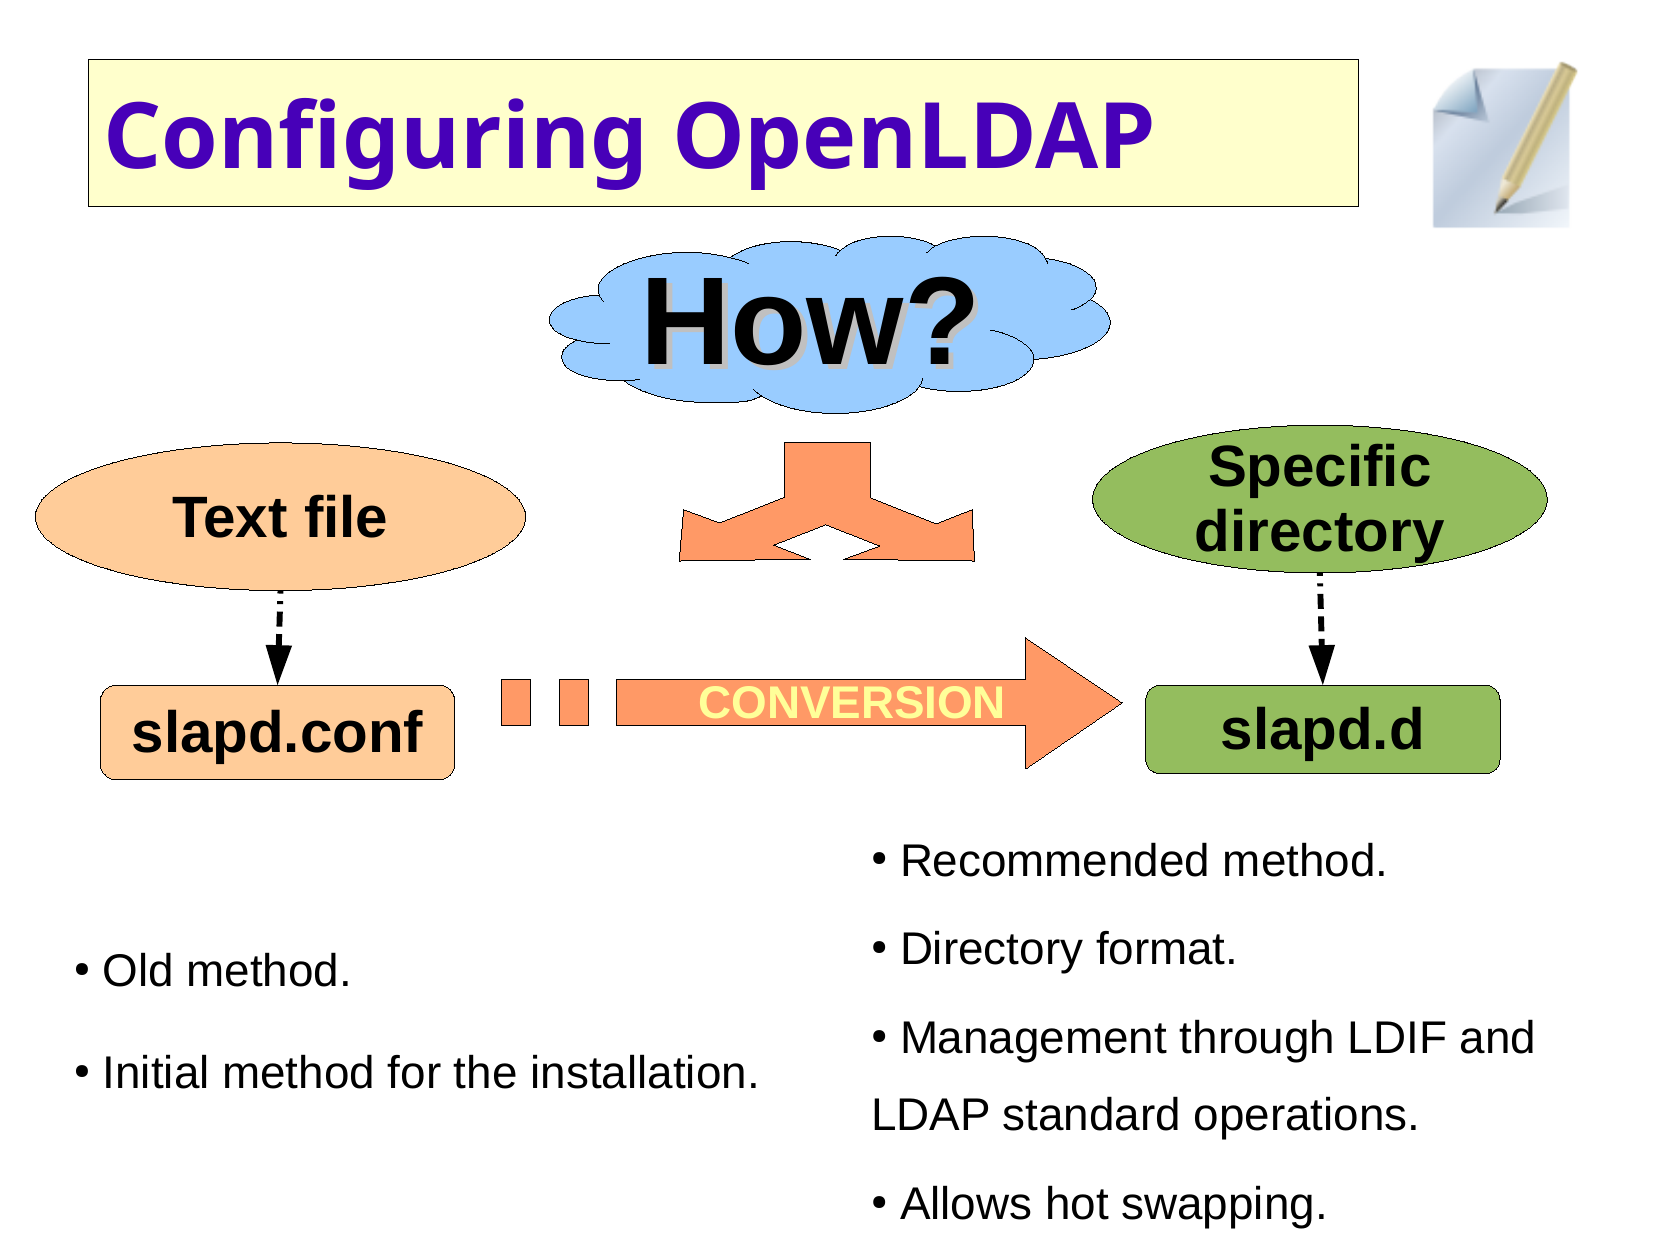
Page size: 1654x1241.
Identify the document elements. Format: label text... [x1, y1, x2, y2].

text_box CONVERSION [559, 679, 589, 726]
text_box CONVERSION [616, 637, 1123, 769]
text_box CONVERSION [501, 679, 531, 726]
text_box Specific directory [1092, 425, 1548, 573]
text_box [679, 442, 975, 562]
text_box slapd.conf [100, 685, 455, 780]
text_box slapd.d [1145, 685, 1501, 774]
text_box How? [549, 236, 1111, 414]
text_box Old method. Initial method for the installation. [59, 885, 798, 1055]
text_box Recommended method. Directory format. Management through LDIF and LDAP standard operations. Allows hot swapping. [856, 801, 1636, 1211]
text_box Configuring OpenLDAP [88, 59, 1359, 207]
text_box Text file [35, 442, 526, 591]
picture [1417, 58, 1595, 237]
